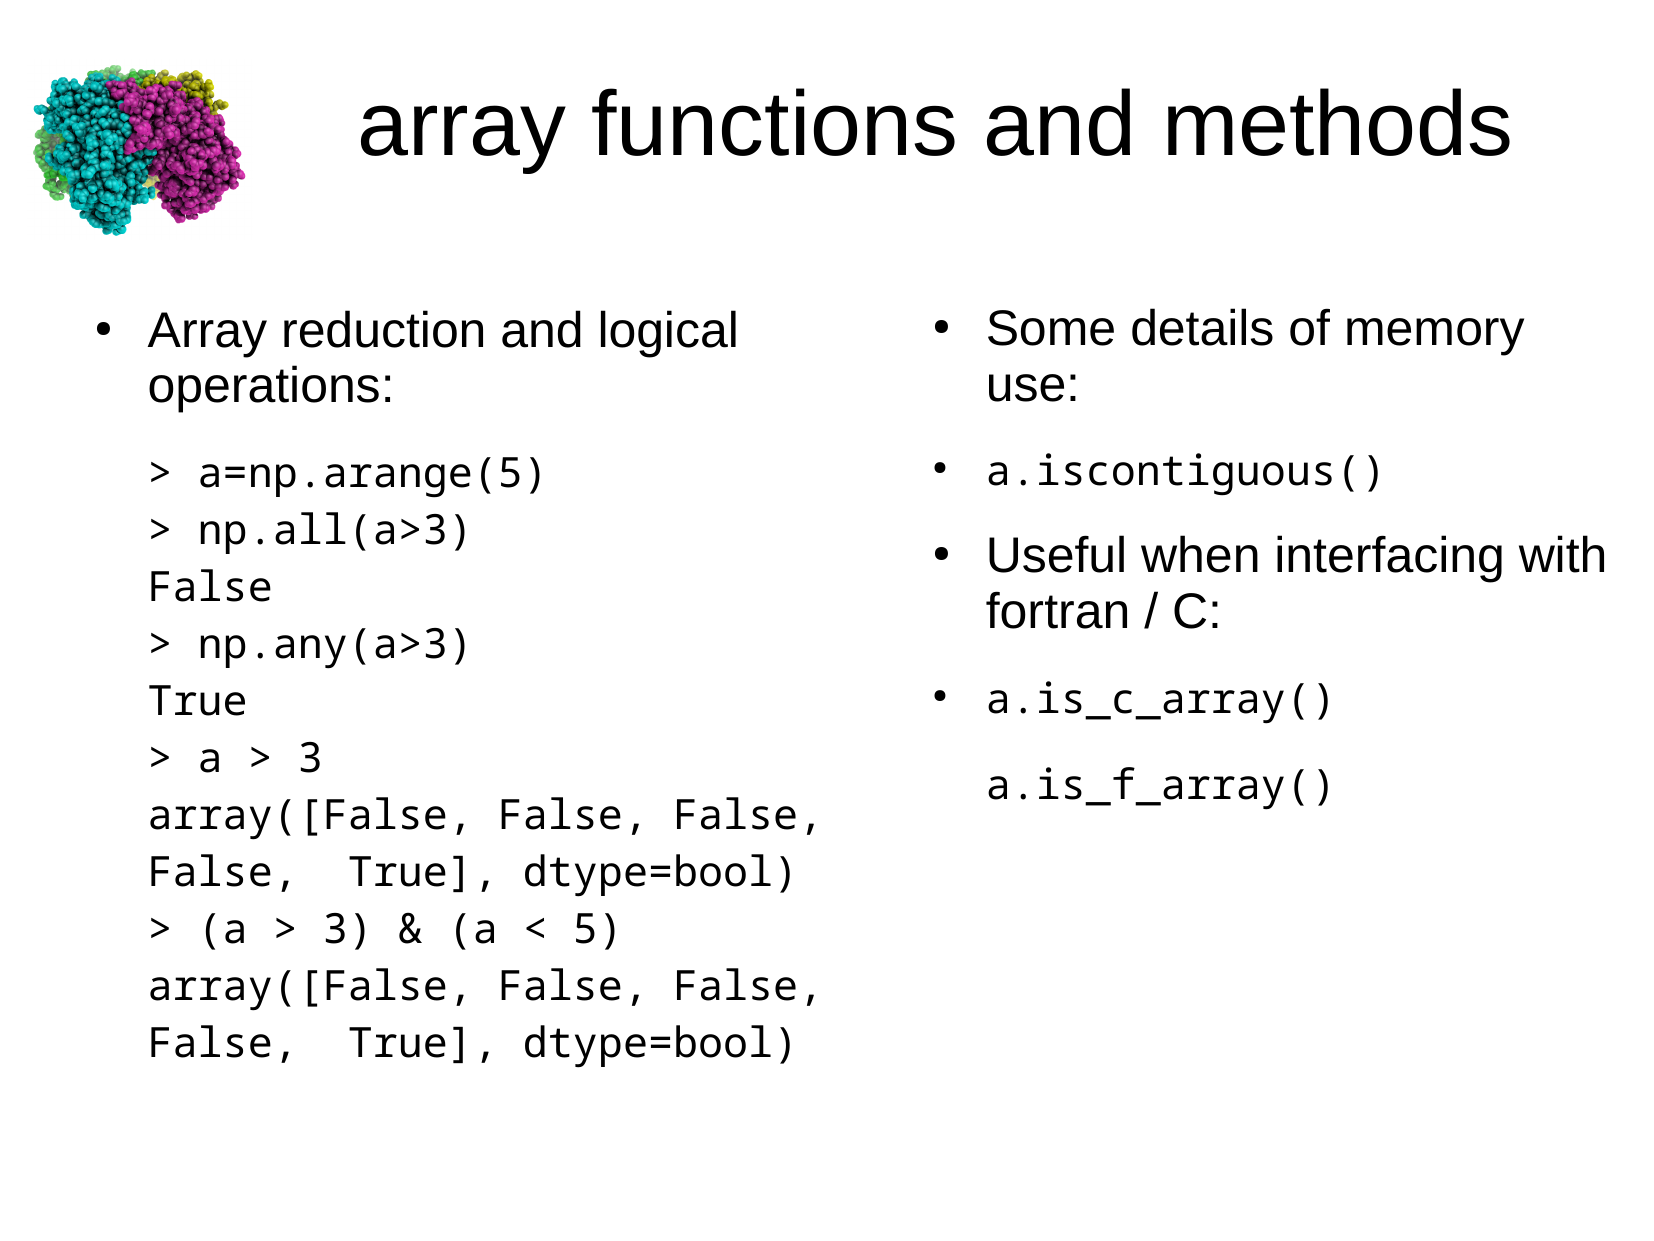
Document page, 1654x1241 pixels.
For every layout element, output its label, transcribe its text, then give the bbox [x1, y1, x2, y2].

list Some details of memory use: a.iscontiguous() Useful when interfacing with fortran / C: a.is_c_array() a.is_f_array() [915, 300, 1613, 1201]
list Array reduction and logical operations: > a=np.arange(5) > np.all(a>3) False > np.any(a>3) True > a > 3 array([False, False, False, False, True], dtype=bool) > (a > 3) & (a < 5) array([False, False, False, False, True], dtype=bool) [76, 302, 880, 1148]
picture [27, 59, 221, 240]
title array functions and methods [221, 0, 1651, 248]
